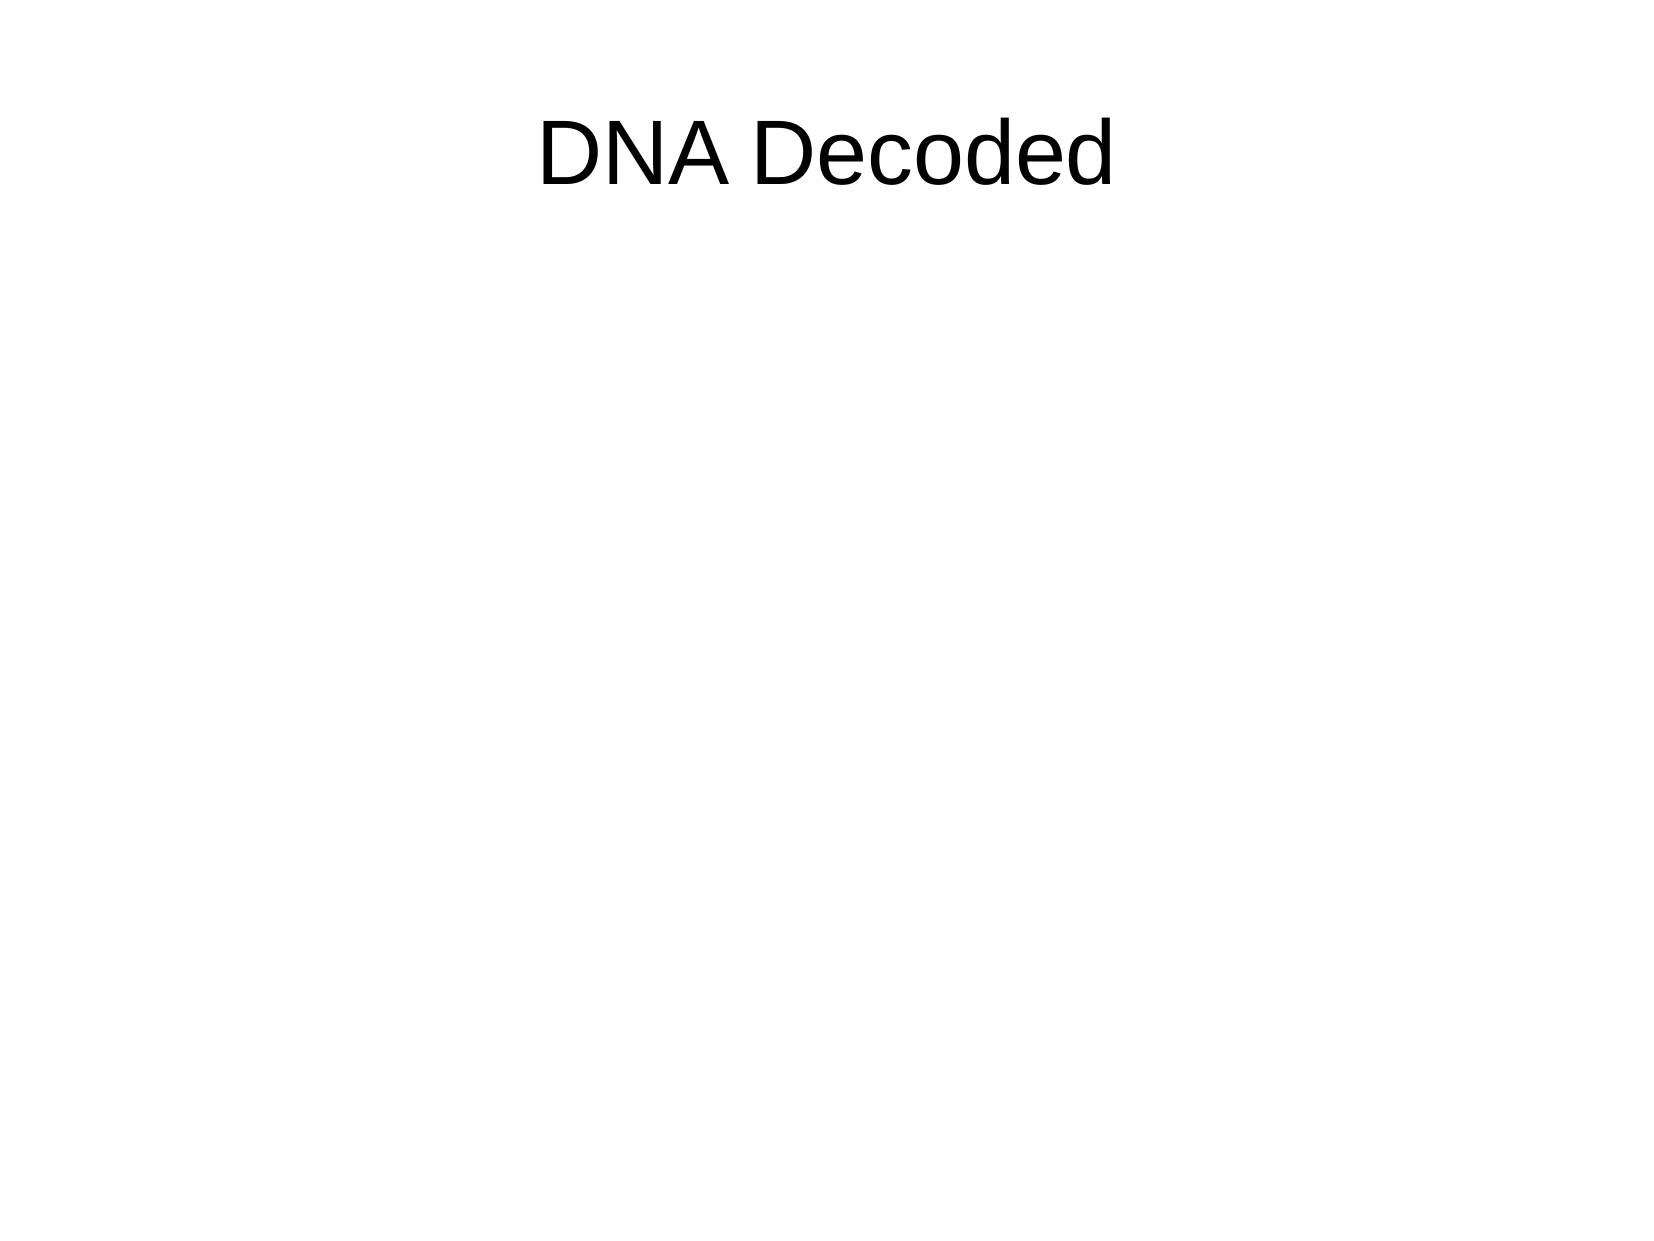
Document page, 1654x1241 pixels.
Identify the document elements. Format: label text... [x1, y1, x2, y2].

title DNA Decoded [82, 49, 1571, 257]
